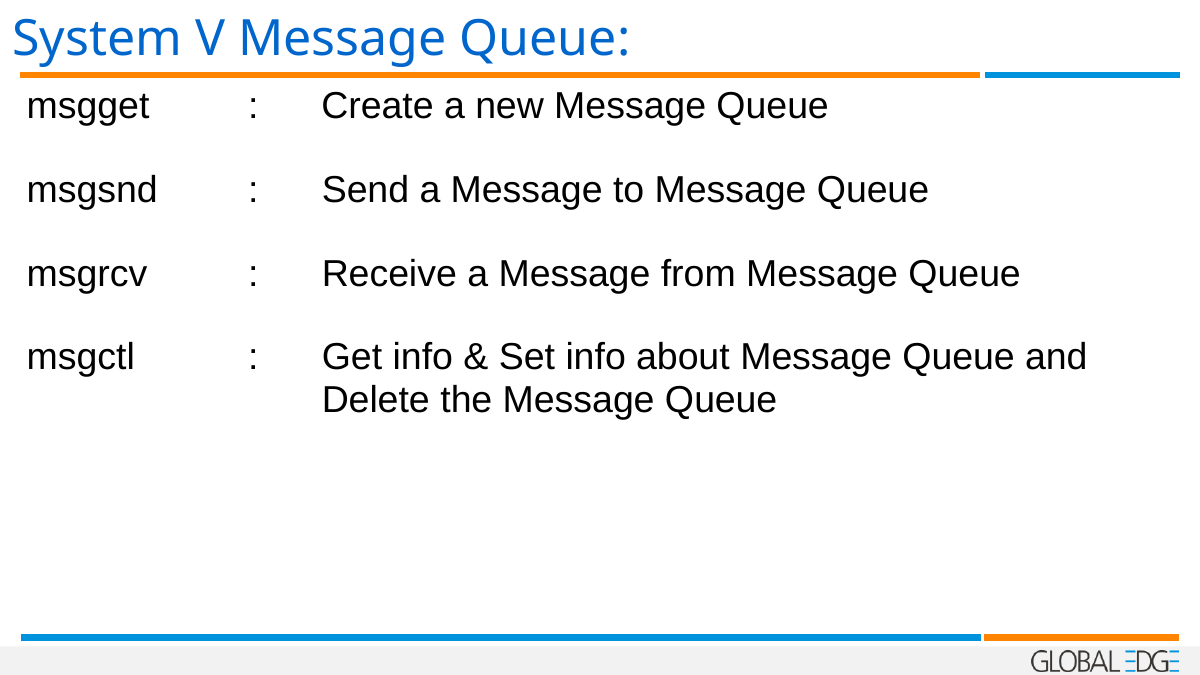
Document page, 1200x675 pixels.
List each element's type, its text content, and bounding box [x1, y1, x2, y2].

title System V Message Queue: [12, 6, 1088, 66]
text_box msgget : Create a new Message Queue msgsnd : Send a Message to Message Queue msgrcv : Receive a Message from Message Queue msgctl : Get info & Set info about Message Queue and Delete the Message Queue [0, 76, 1134, 554]
picture [1031, 650, 1179, 672]
